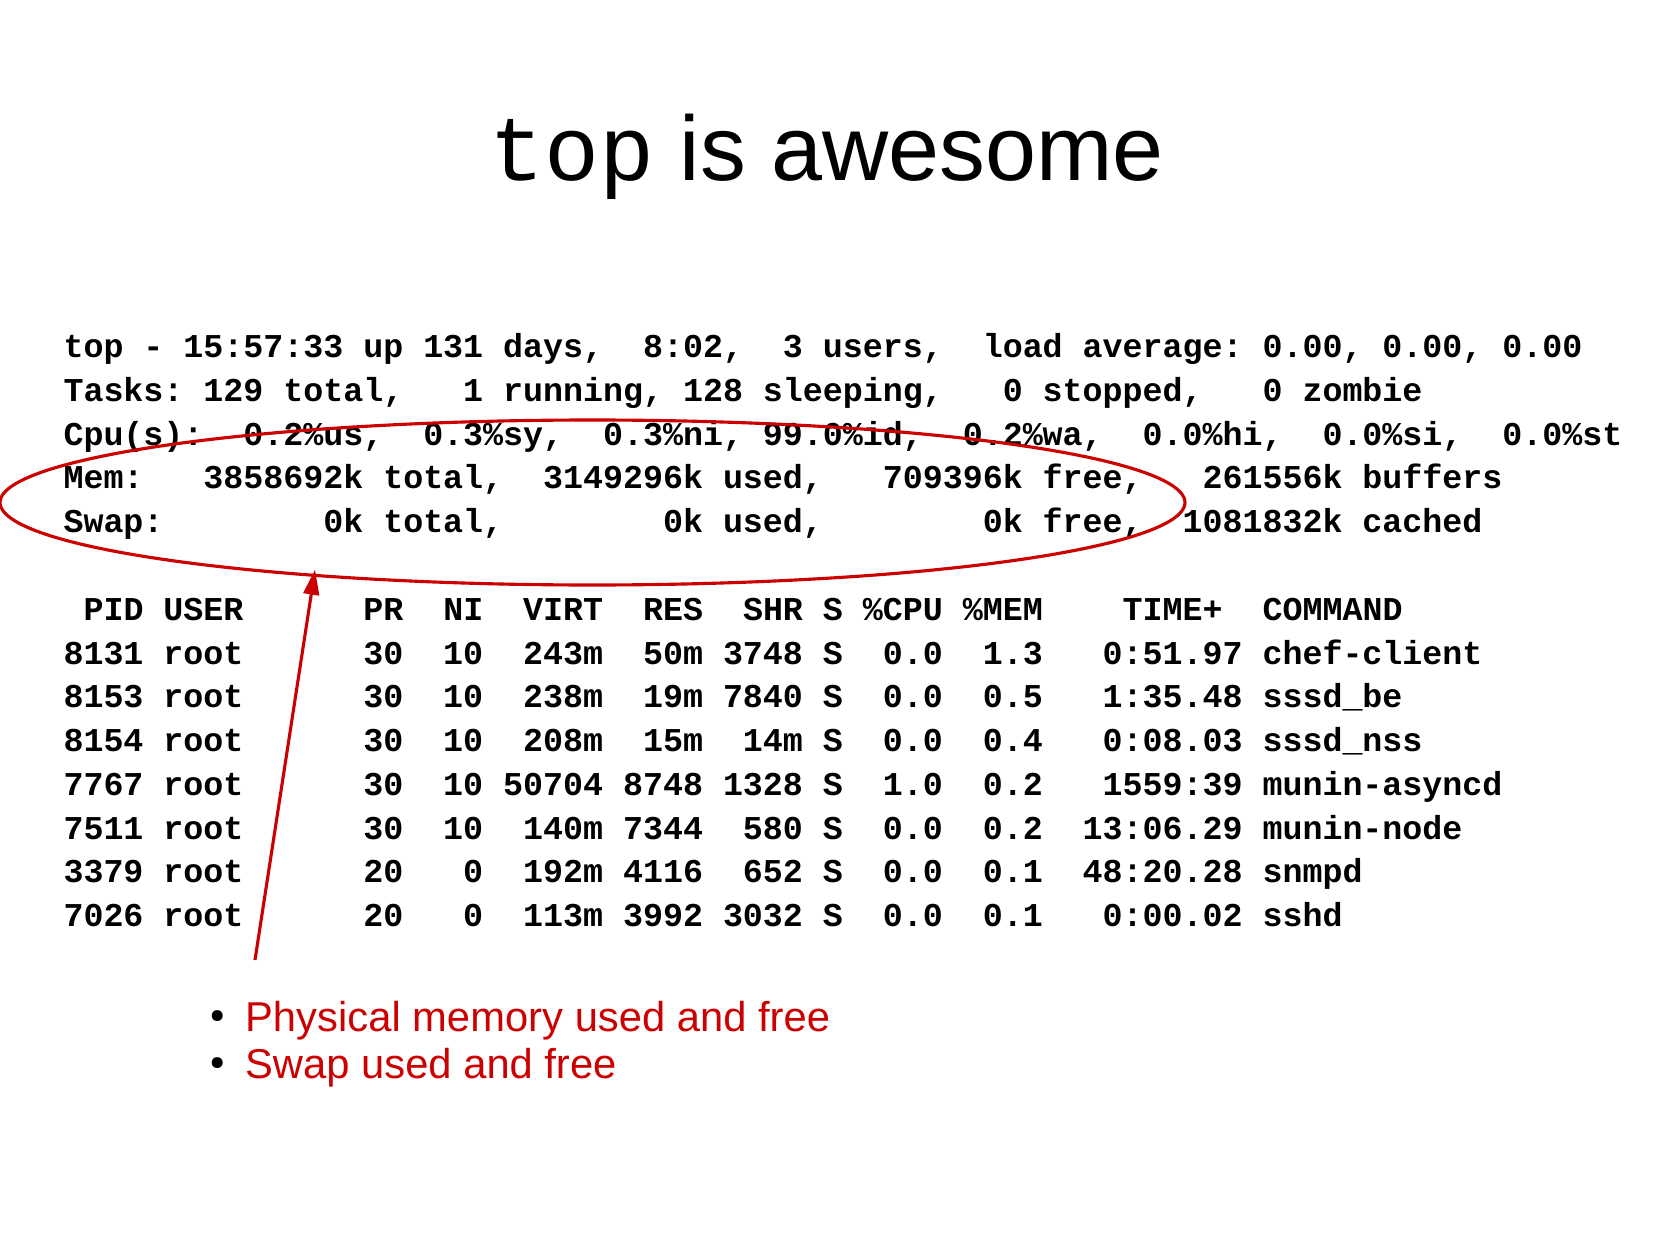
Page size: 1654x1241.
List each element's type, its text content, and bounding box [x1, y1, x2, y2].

list top - 15:57:33 up 131 days, 8:02, 3 users, load average: 0.00, 0.00, 0.00 Tasks: 129 total, 1 running, 128 sleeping, 0 stopped, 0 zombie Cpu(s): 0.2%us, 0.3%sy, 0.3%ni, 99.0%id, 0.2%wa, 0.0%hi, 0.0%si, 0.0%st Mem: 3858692k total, 3149296k used, 709396k free, 261556k buffers Swap: 0k total, 0k used, 0k free, 1081832k cached PID USER PR NI VIRT RES SHR S %CPU %MEM TIME+ COMMAND 8131 root 30 10 243m 50m 3748 S 0.0 1.3 0:51.97 chef-client 8153 root 30 10 238m 19m 7840 S 0.0 0.5 1:35.48 sssd_be 8154 root 30 10 208m 15m 14m S 0.0 0.4 0:08.03 sssd_nss 7767 root 30 10 50704 8748 1328 S 1.0 0.2 1559:39 munin-asyncd 7511 root 30 10 140m 7344 580 S 0.0 0.2 13:06.29 munin-node 3379 root 20 0 192m 4116 652 S 0.0 0.1 48:20.28 snmpd 7026 root 20 0 113m 3992 3032 S 0.0 0.1 0:00.02 sshd [63, 330, 1654, 934]
list top - 15:57:33 up 131 days, 8:02, 3 users, load average: 0.00, 0.00, 0.00 Tasks: 129 total, 1 running, 128 sleeping, 0 stopped, 0 zombie Cpu(s): 0.2%us, 0.3%sy, 0.3%ni, 99.0%id, 0.2%wa, 0.0%hi, 0.0%si, 0.0%st Mem: 3858692k total, 3149296k used, 709396k free, 261556k buffers Swap: 0k total, 0k used, 0k free, 1081832k cached PID USER PR NI VIRT RES SHR S %CPU %MEM TIME+ COMMAND 8131 root 30 10 243m 50m 3748 S 0.0 1.3 0:51.97 chef-client 8153 root 30 10 238m 19m 7840 S 0.0 0.5 1:35.48 sssd_be 8154 root 30 10 208m 15m 14m S 0.0 0.4 0:08.03 sssd_nss 7767 root 30 10 50704 8748 1328 S 1.0 0.2 1559:39 munin-asyncd 7511 root 30 10 140m 7344 580 S 0.0 0.2 13:06.29 munin-node 3379 root 20 0 192m 4116 652 S 0.0 0.1 48:20.28 snmpd 7026 root 20 0 113m 3992 3032 S 0.0 0.1 0:00.02 sshd [63, 542, 310, 934]
title top is awesome [82, 49, 1571, 257]
list top - 15:57:33 up 131 days, 8:02, 3 users, load average: 0.00, 0.00, 0.00 Tasks: 129 total, 1 running, 128 sleeping, 0 stopped, 0 zombie Cpu(s): 0.2%us, 0.3%sy, 0.3%ni, 99.0%id, 0.2%wa, 0.0%hi, 0.0%si, 0.0%st Mem: 3858692k total, 3149296k used, 709396k free, 261556k buffers Swap: 0k total, 0k used, 0k free, 1081832k cached PID USER PR NI VIRT RES SHR S %CPU %MEM TIME+ COMMAND 8131 root 30 10 243m 50m 3748 S 0.0 1.3 0:51.97 chef-client 8153 root 30 10 238m 19m 7840 S 0.0 0.5 1:35.48 sssd_be 8154 root 30 10 208m 15m 14m S 0.0 0.4 0:08.03 sssd_nss 7767 root 30 10 50704 8748 1328 S 1.0 0.2 1559:39 munin-asyncd 7511 root 30 10 140m 7344 580 S 0.0 0.2 13:06.29 munin-node 3379 root 20 0 192m 4116 652 S 0.0 0.1 48:20.28 snmpd 7026 root 20 0 113m 3992 3032 S 0.0 0.1 0:00.02 sshd [63, 422, 1183, 583]
text_box Physical memory used and free Swap used and free [195, 986, 845, 1096]
